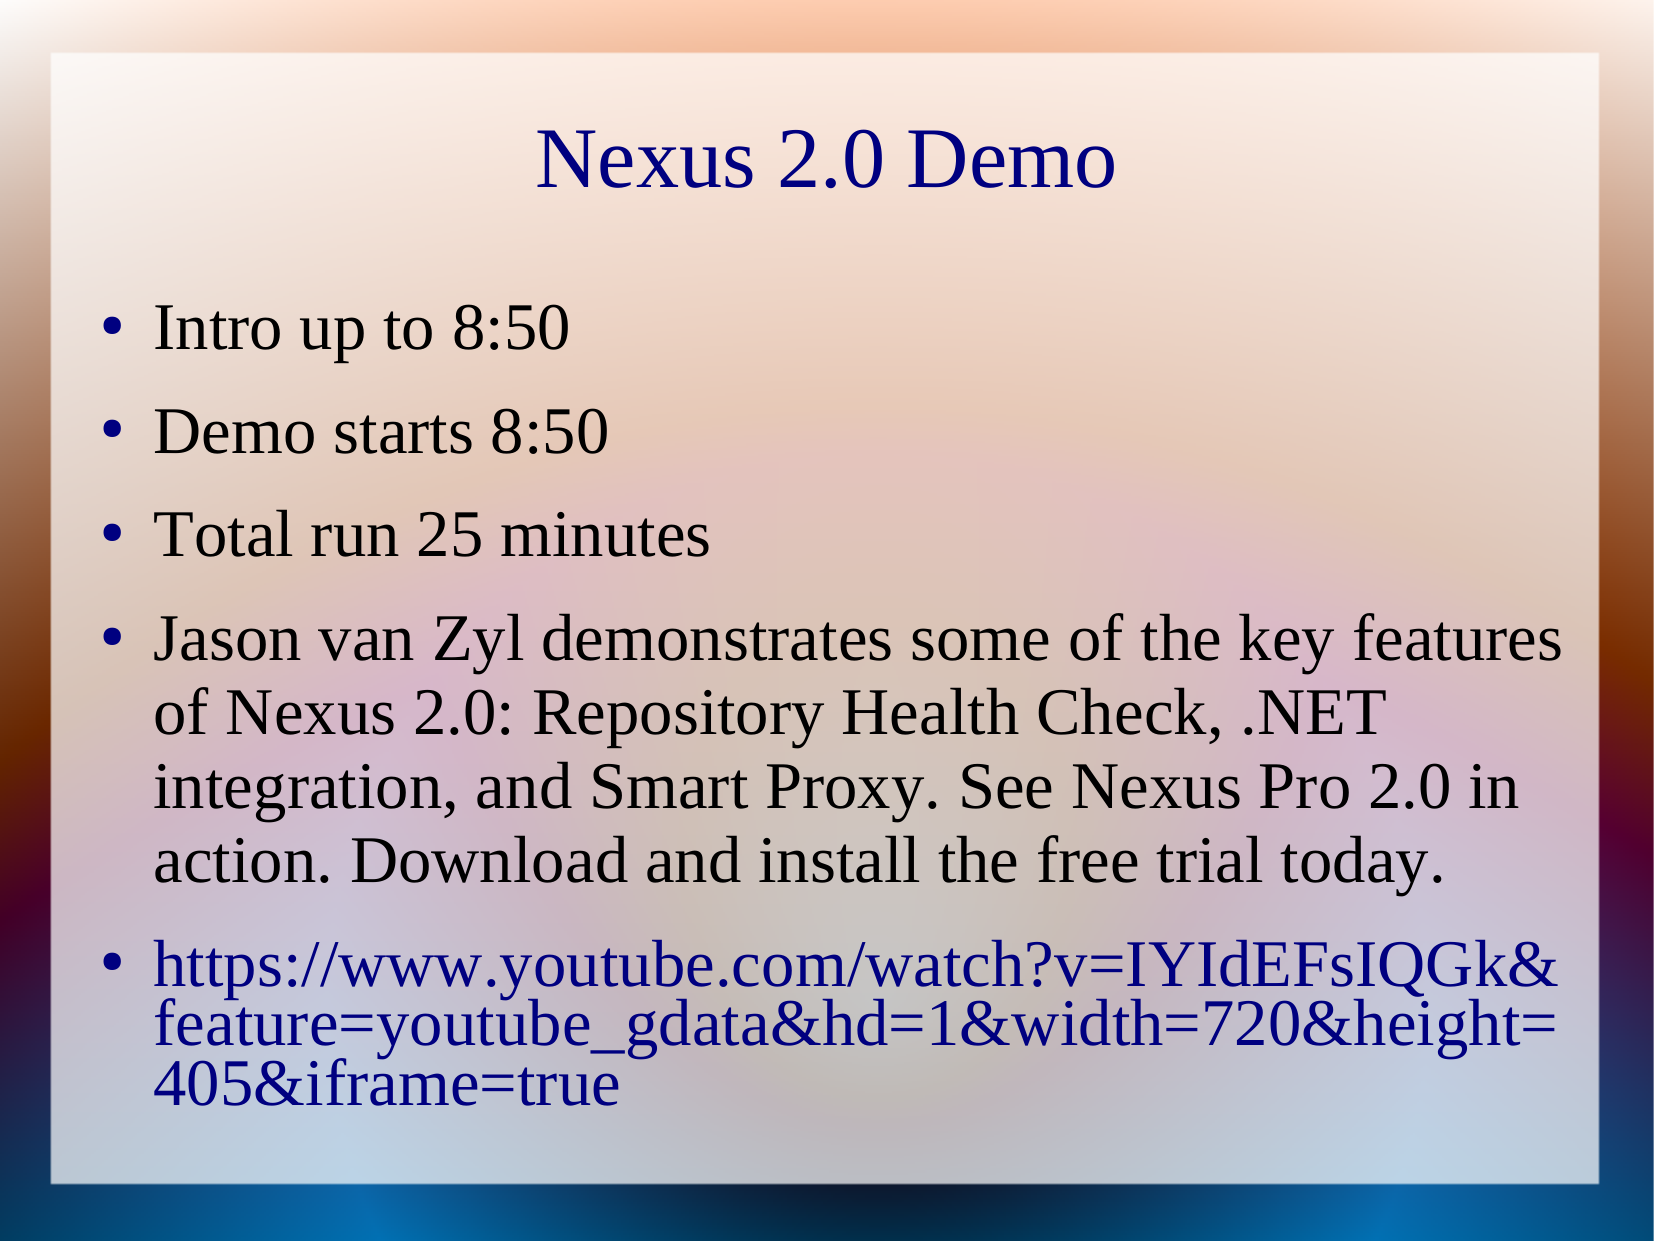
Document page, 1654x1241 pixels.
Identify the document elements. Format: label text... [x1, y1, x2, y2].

title Nexus 2.0 Demo [82, 55, 1571, 263]
picture [0, 0, 1654, 1241]
list Intro up to 8:50 Demo starts 8:50 Total run 25 minutes Jason van Zyl demonstrates some of the key features of Nexus 2.0: Repository Health Check, .NET integration, and Smart Proxy. See Nexus Pro 2.0 in action. Download and install the free trial today. https://www.youtube.com/watch?v=IYIdEFsIQGk&feature=youtube_gdata&hd=1&width=720&height=405&iframe=true [82, 290, 1571, 1034]
